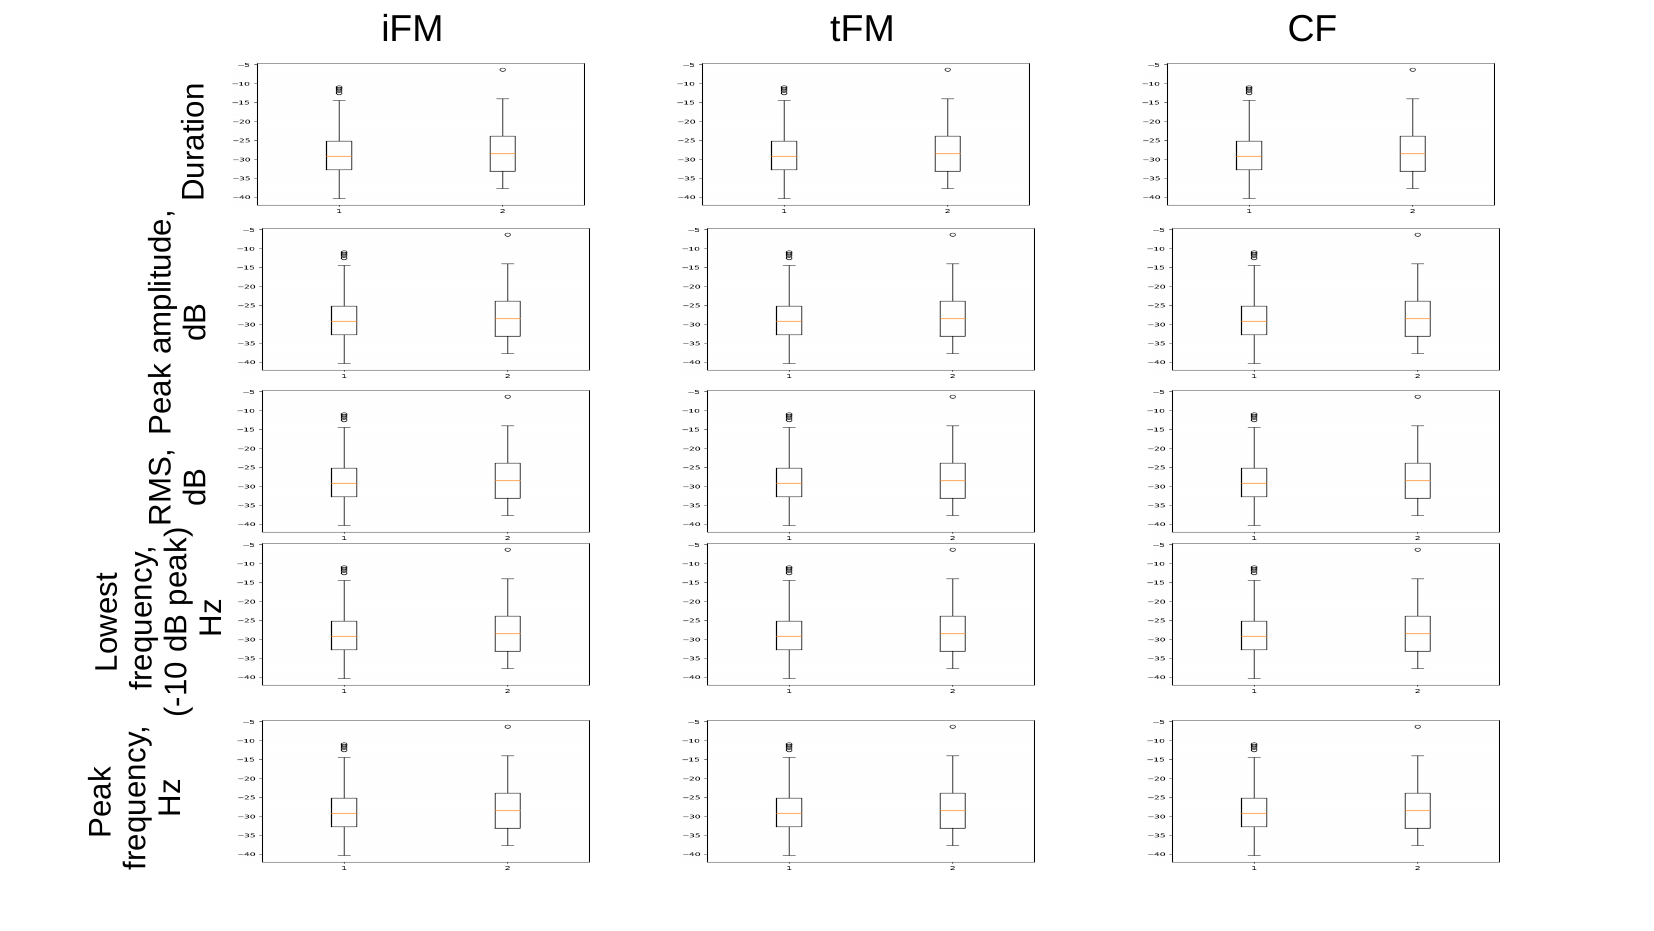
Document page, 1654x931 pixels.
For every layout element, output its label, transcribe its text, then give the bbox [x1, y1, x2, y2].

text_box iFM [270, 0, 556, 57]
picture [675, 60, 1030, 214]
text_box CF [1170, 0, 1456, 57]
picture [1145, 225, 1501, 379]
picture [235, 225, 591, 379]
picture [1145, 386, 1501, 694]
text_box Lowest frequency, (-10 dB peak) Hz [81, 480, 236, 766]
text_box tFM [720, 0, 1006, 57]
picture [1140, 60, 1495, 214]
text_box Duration [168, 0, 226, 286]
picture [230, 60, 586, 214]
text_box Peak amplitude, dB [135, 180, 220, 345]
text_box RMS, dB [135, 345, 220, 480]
picture [680, 225, 1036, 379]
picture [235, 716, 591, 871]
picture [1145, 716, 1501, 871]
picture [235, 386, 591, 694]
picture [680, 386, 1036, 694]
text_box Peak frequency, Hz [75, 660, 194, 931]
picture [680, 716, 1036, 871]
